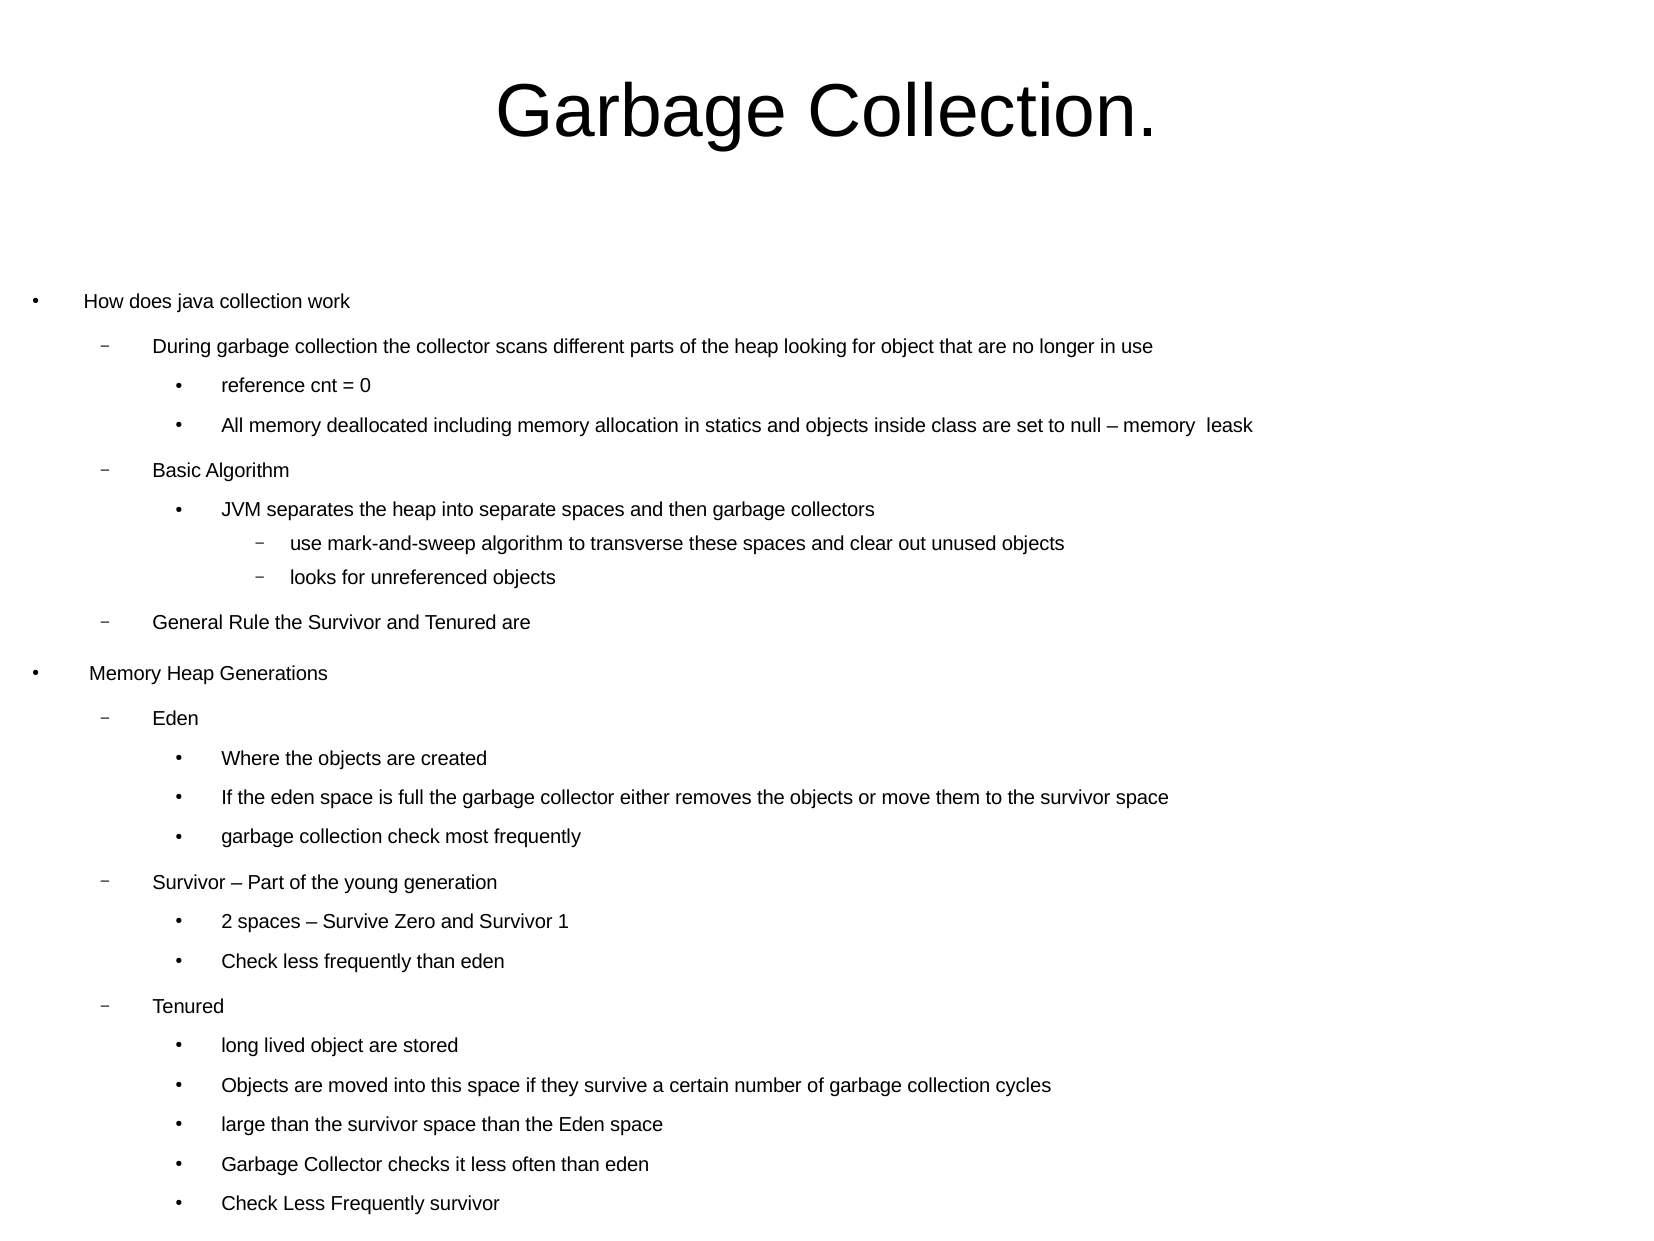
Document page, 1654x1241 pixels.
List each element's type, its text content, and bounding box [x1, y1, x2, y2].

title Garbage Collection. [82, 49, 1571, 257]
list How does java collection work During garbage collection the collector scans different parts of the heap looking for object that are no longer in use reference cnt = 0 All memory deallocated including memory allocation in statics and objects inside class are set to null – memory leask Basic Algorithm JVM separates the heap into separate spaces and then garbage collectors use mark-and-sweep algorithm to transverse these spaces and clear out unused objects looks for unreferenced objects General Rule the Survivor and Tenured are Memory Heap Generations Eden Where the objects are created If the eden space is full the garbage collector either removes the objects or move them to the survivor space garbage collection check most frequently Survivor – Part of the young generation 2 spaces – Survive Zero and Survivor 1 Check less frequently than eden Tenured long lived object are stored Objects are moved into this space if they survive a certain number of garbage collection cycles large than the survivor space than the Eden space Garbage Collector checks it less often than eden Check Less Frequently survivor [15, 290, 1571, 1216]
